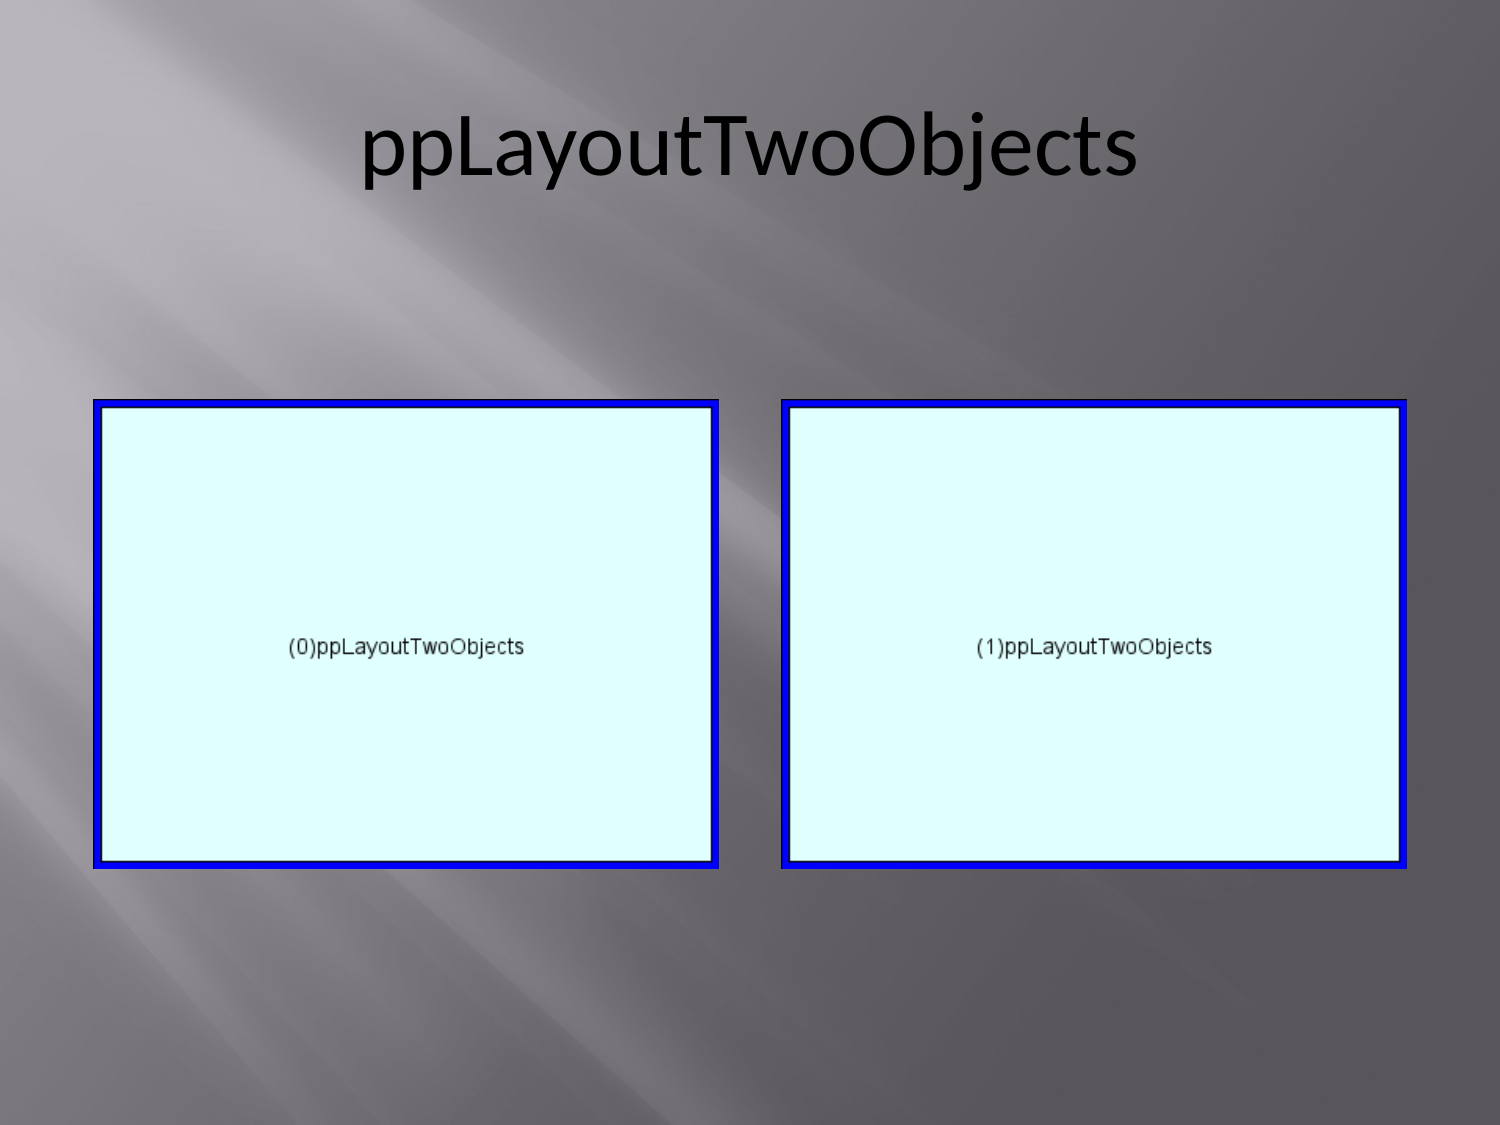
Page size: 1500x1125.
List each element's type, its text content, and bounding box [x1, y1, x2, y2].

title ppLayoutTwoObjects [75, 45, 1426, 233]
picture [93, 399, 719, 869]
picture [781, 399, 1407, 869]
